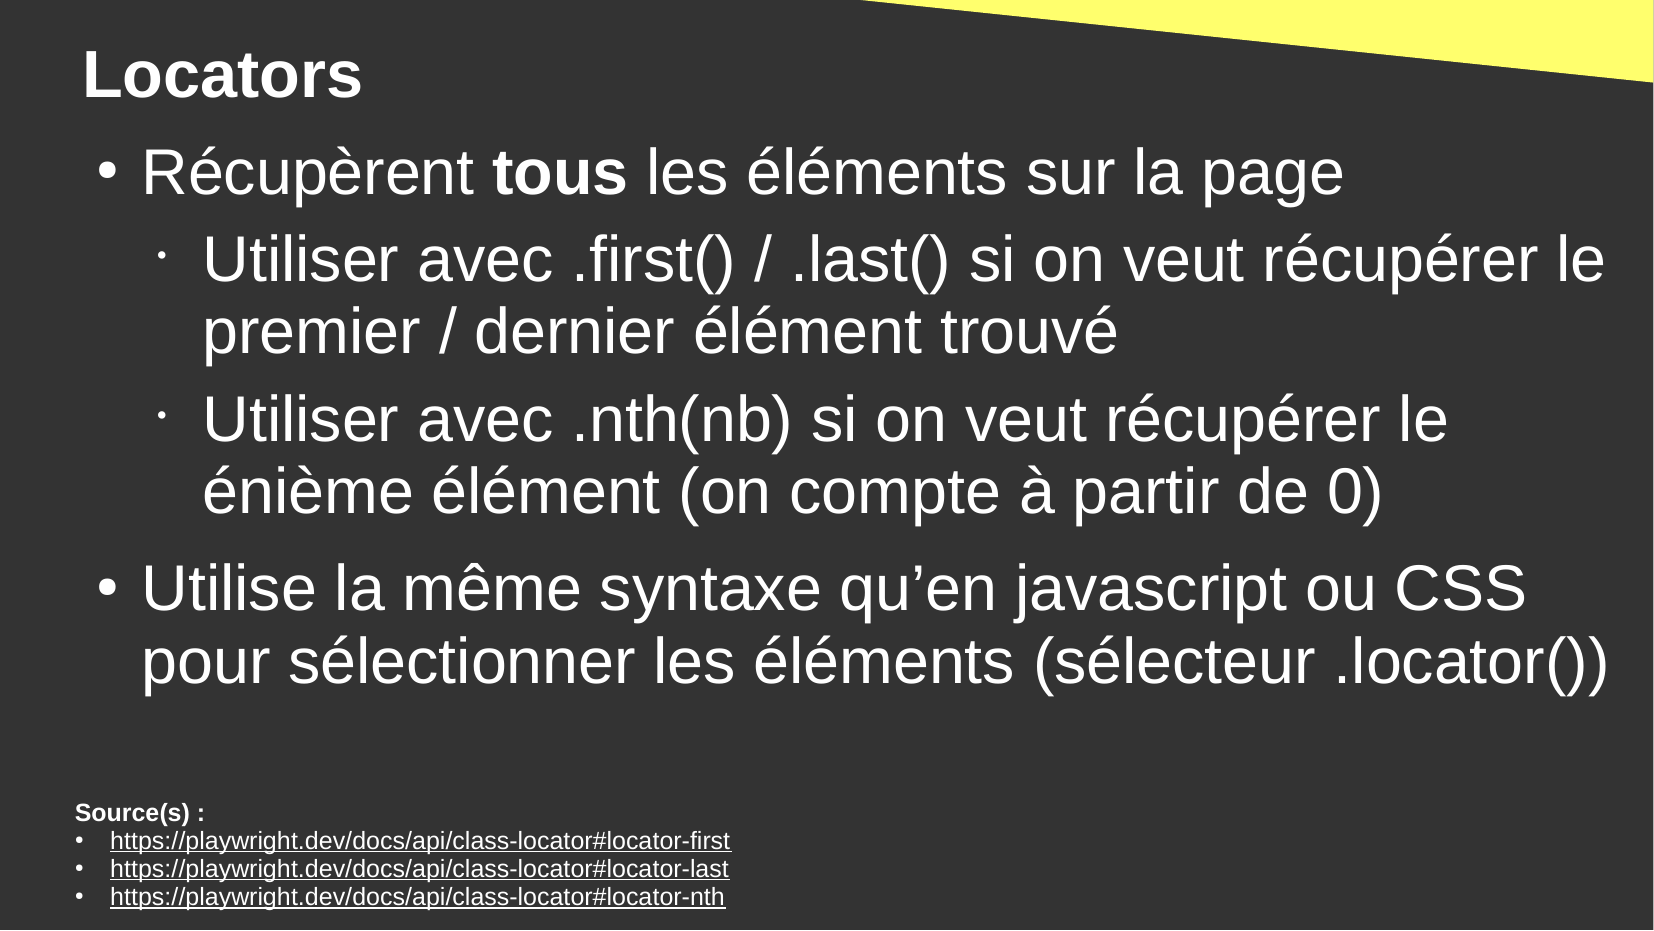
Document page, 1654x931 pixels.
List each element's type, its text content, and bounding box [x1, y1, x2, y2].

list Récupèrent tous les éléments sur la page Utiliser avec .first() / .last() si on veut récupérer le premier / dernier élément trouvé Utiliser avec .nth(nb) si on veut récupérer le énième élément (on compte à partir de 0) Utilise la même syntaxe qu’en javascript ou CSS pour sélectionner les éléments (sélecteur .locator()) [80, 135, 1619, 739]
text_box [860, 0, 1654, 83]
title Locators [82, 37, 799, 114]
text_box Source(s) : https://playwright.dev/docs/api/class-locator#locator-first https://playwright.dev/docs/api/class-locator#locator-last https://playwright.dev/docs/api/class-locator#locator-nth [60, 791, 1546, 919]
